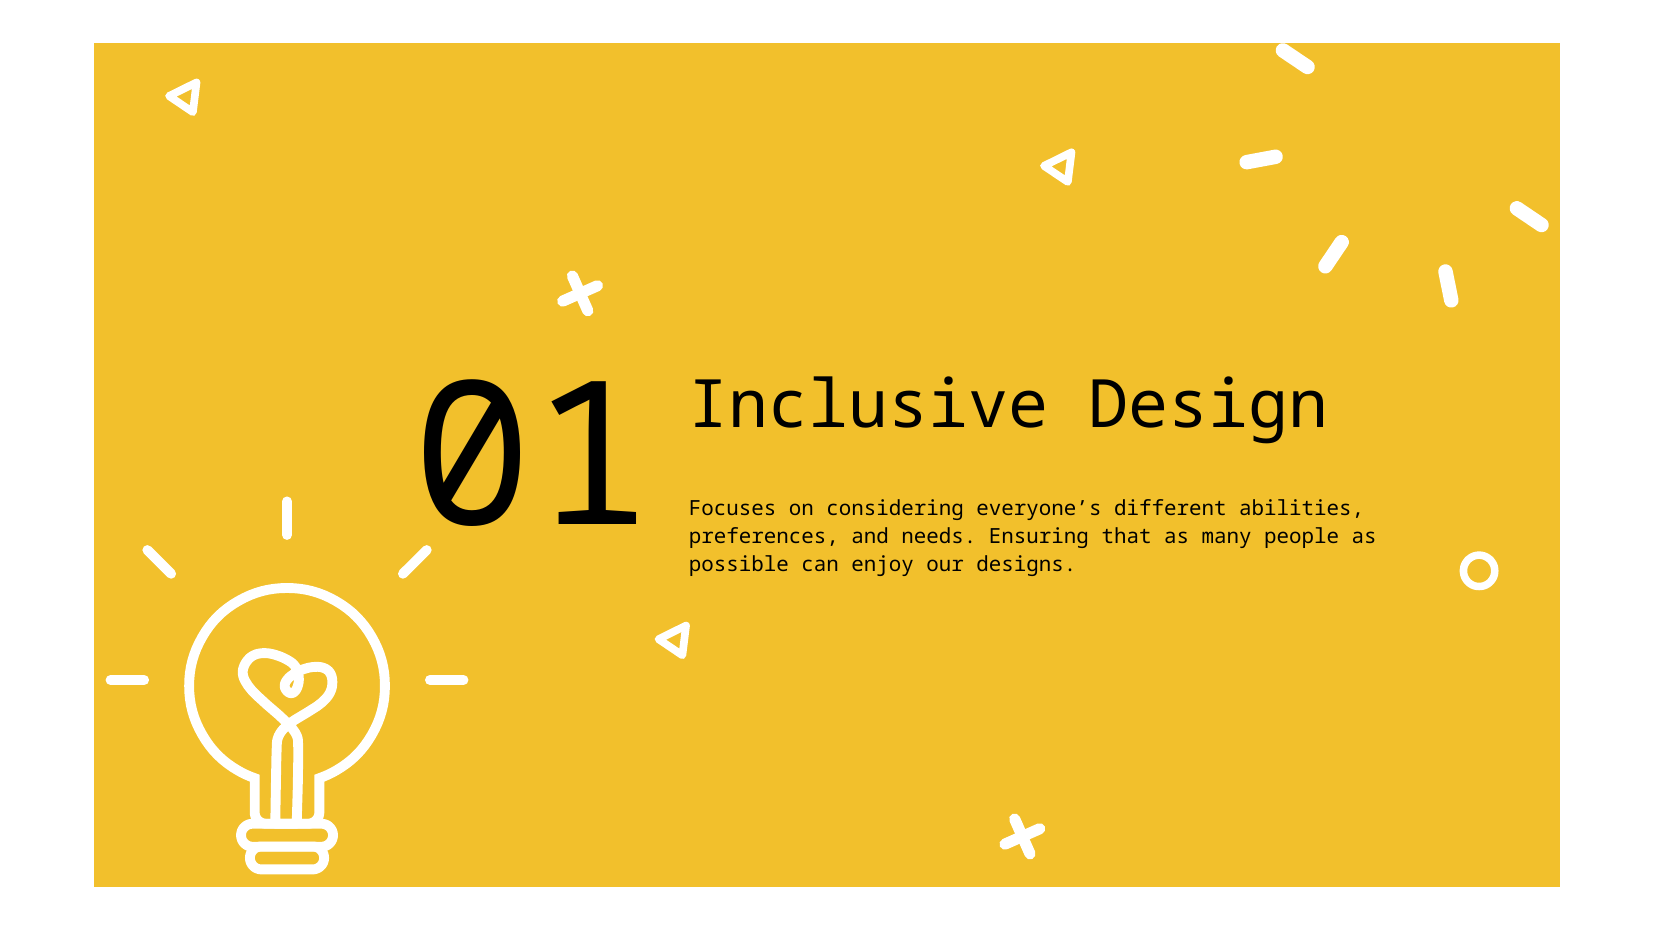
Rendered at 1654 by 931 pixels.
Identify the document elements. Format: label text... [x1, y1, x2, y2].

title 01 [412, 262, 758, 632]
text_box Focuses on considering everyone’s different abilities, preferences, and needs. Ensuring that as many people as possible can enjoy our designs. [758, 450, 1426, 621]
title Inclusive Design [758, 272, 1576, 532]
